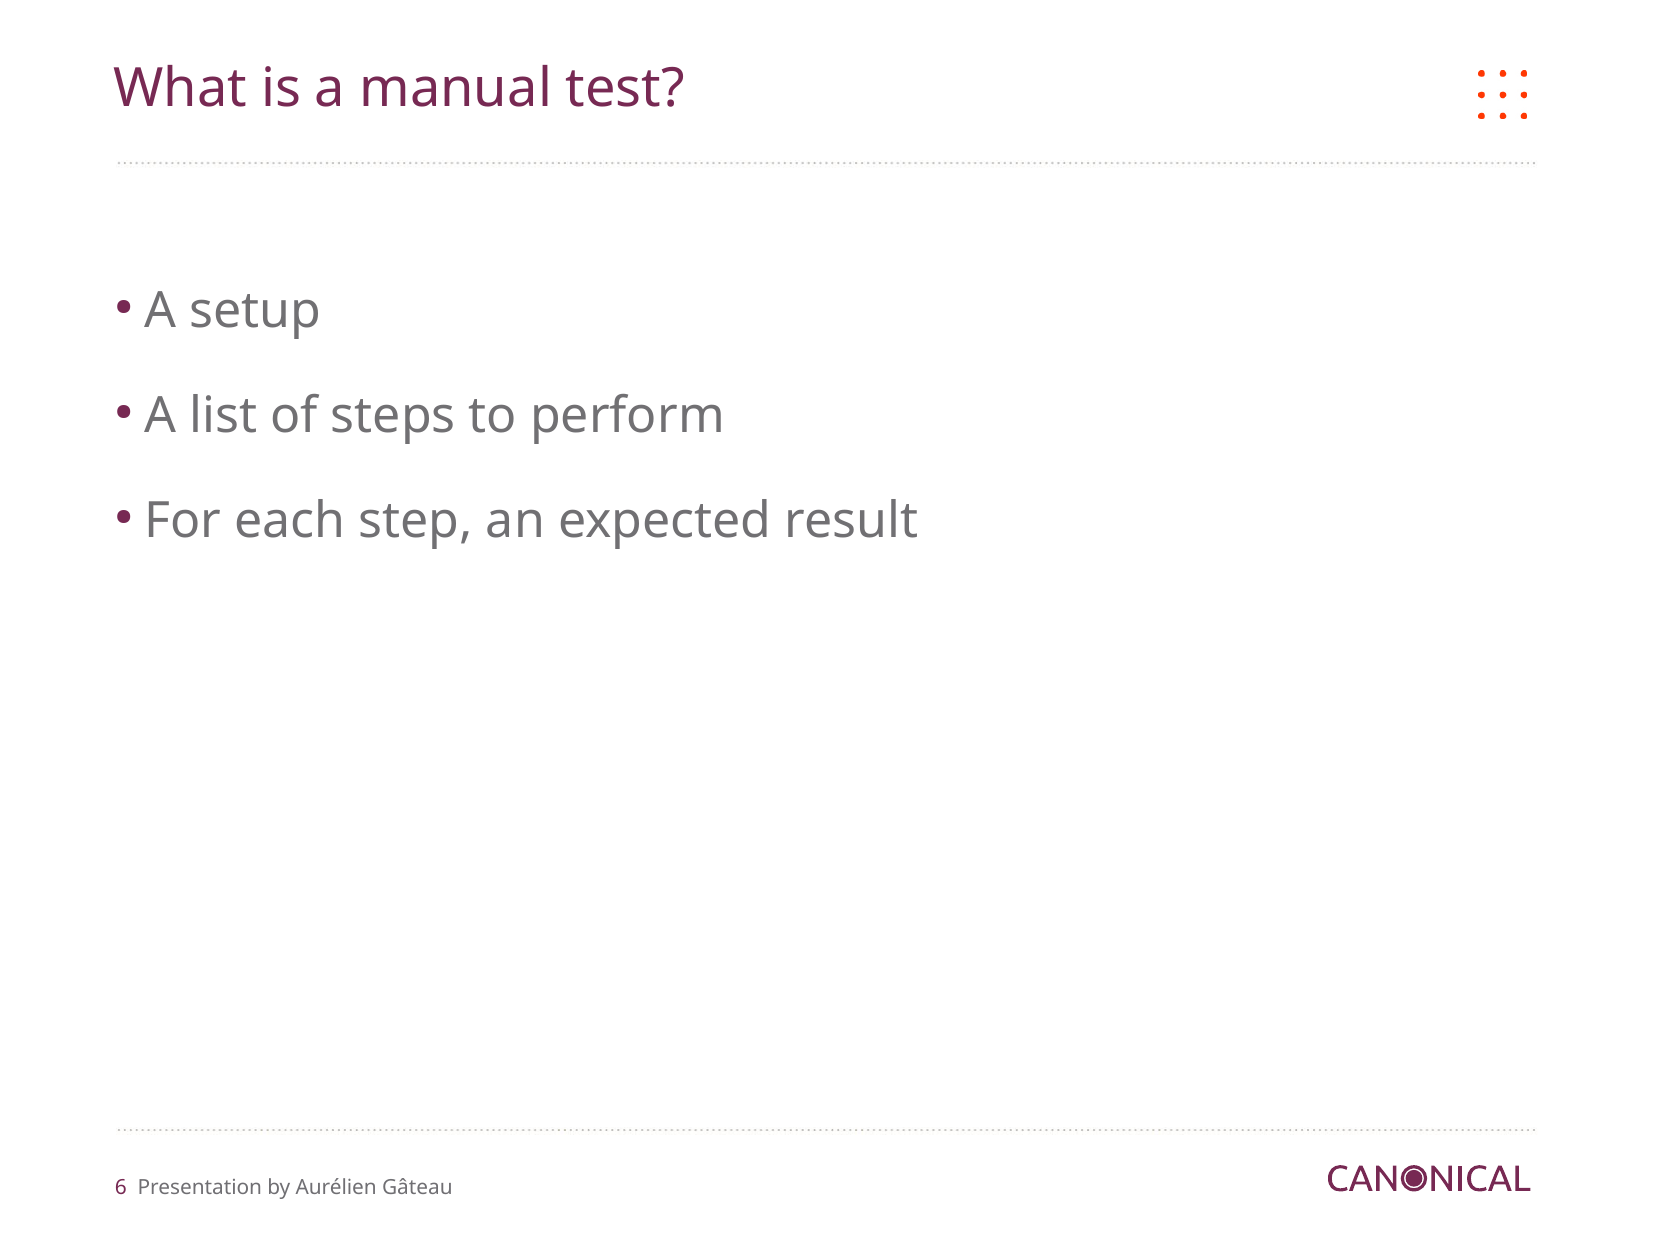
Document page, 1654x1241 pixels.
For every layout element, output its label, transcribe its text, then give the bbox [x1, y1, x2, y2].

list A setup A list of steps to perform For each step, an expected result [115, 256, 1540, 1076]
picture [1478, 70, 1527, 119]
title What is a manual test? [113, 55, 1382, 117]
picture [116, 1128, 1539, 1135]
picture [116, 160, 1539, 168]
